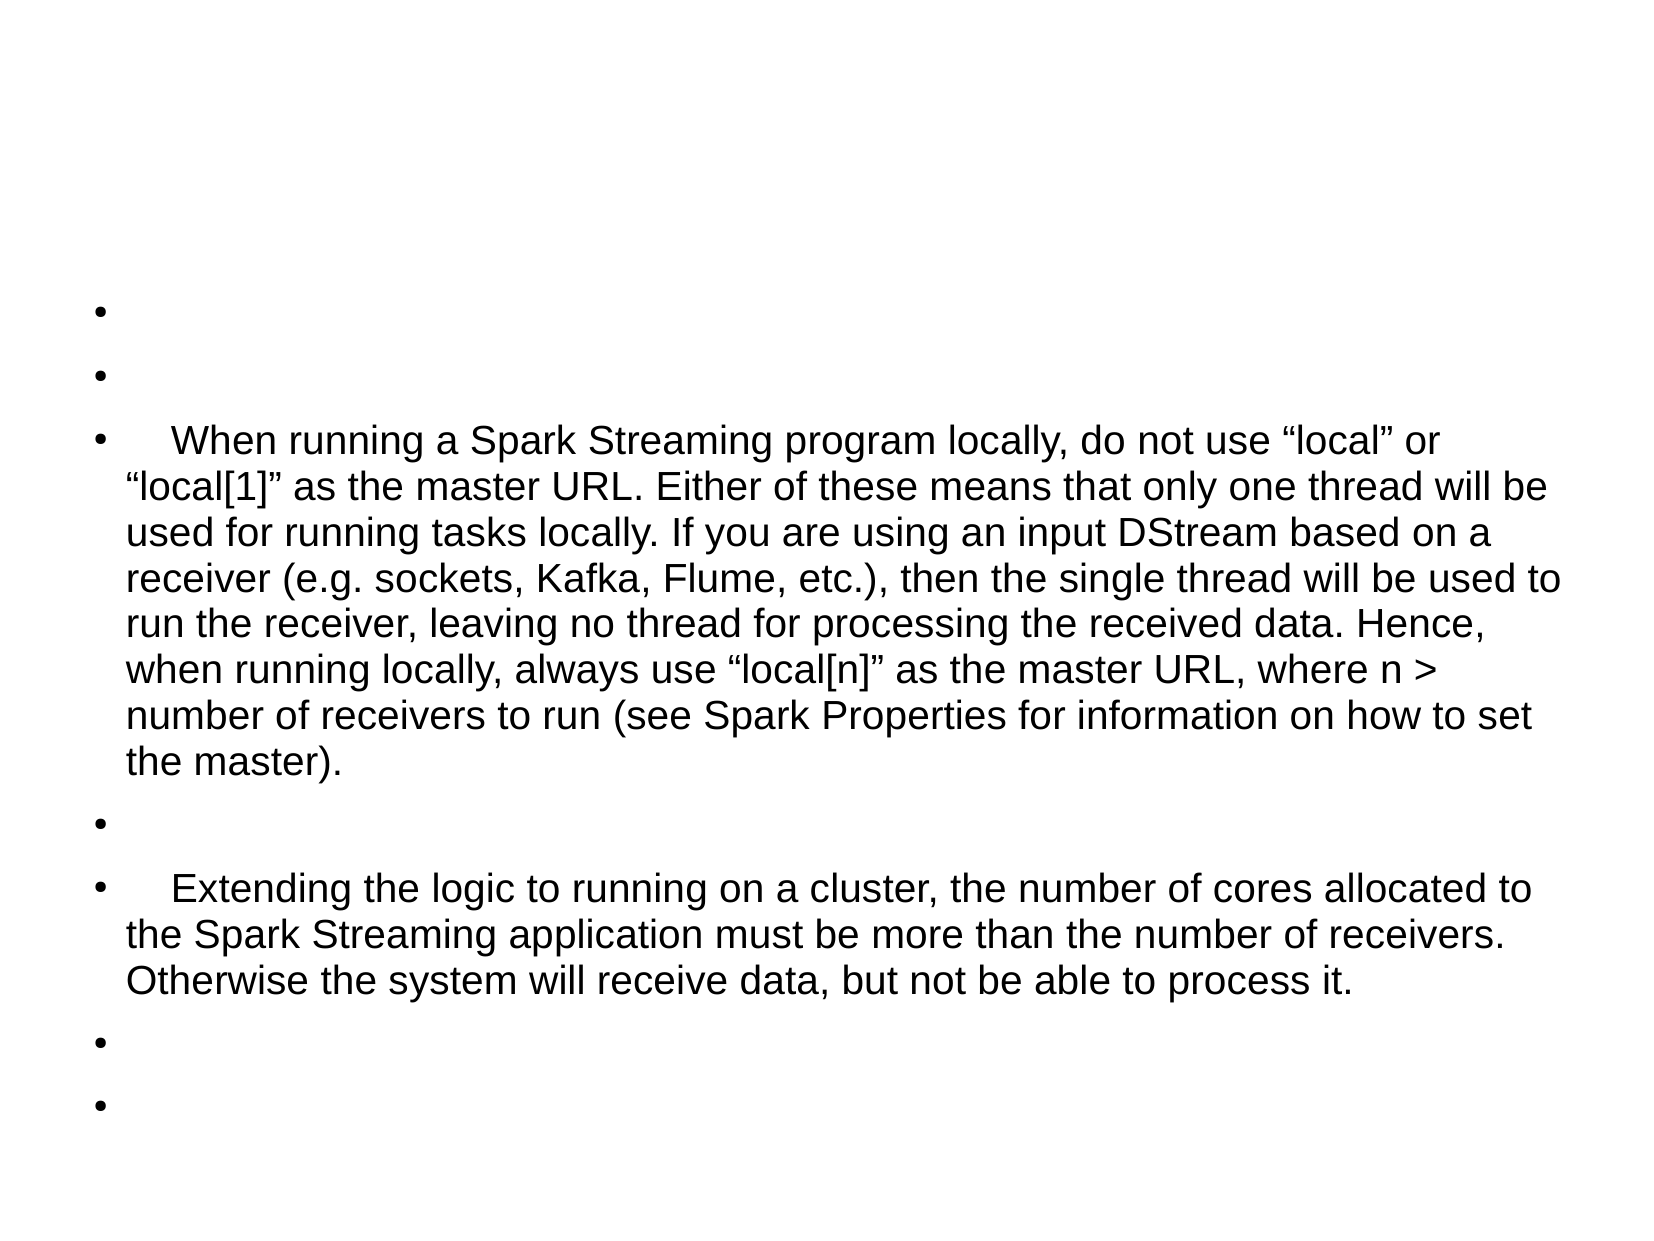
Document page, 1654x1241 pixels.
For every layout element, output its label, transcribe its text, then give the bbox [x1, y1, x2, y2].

list When running a Spark Streaming program locally, do not use “local” or “local[1]” as the master URL. Either of these means that only one thread will be used for running tasks locally. If you are using an input DStream based on a receiver (e.g. sockets, Kafka, Flume, etc.), then the single thread will be used to run the receiver, leaving no thread for processing the received data. Hence, when running locally, always use “local[n]” as the master URL, where n > number of receivers to run (see Spark Properties for information on how to set the master). Extending the logic to running on a cluster, the number of cores allocated to the Spark Streaming application must be more than the number of receivers. Otherwise the system will receive data, but not be able to process it. [82, 290, 1571, 1010]
